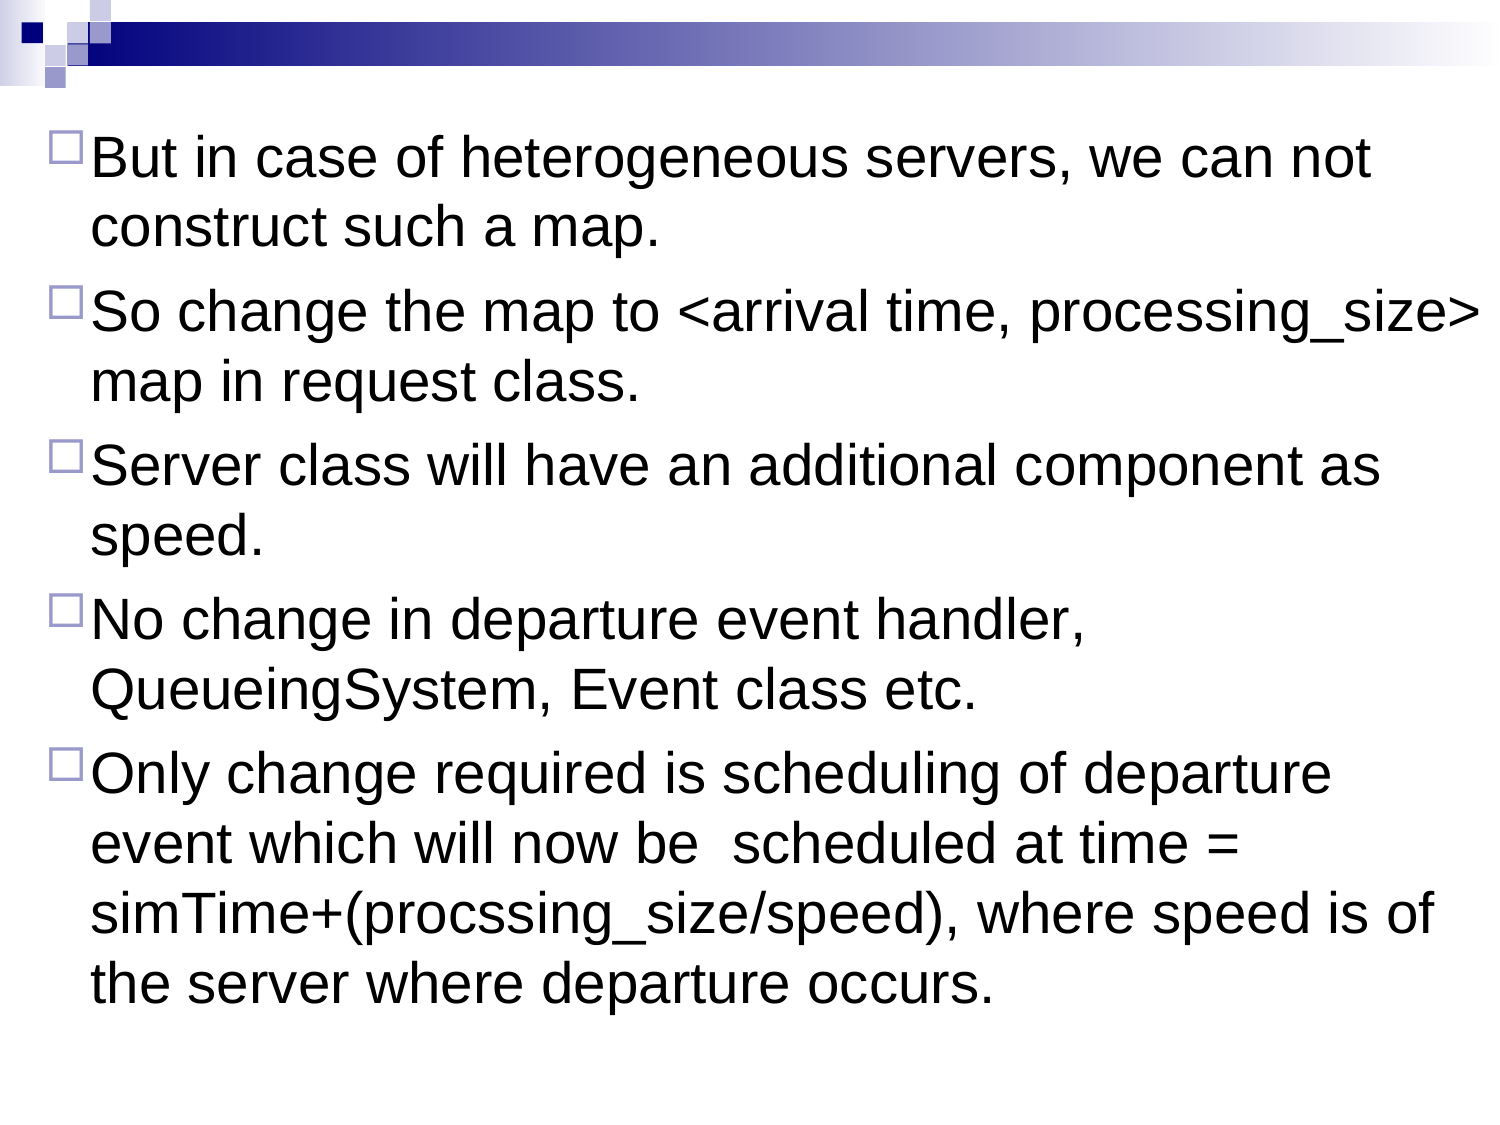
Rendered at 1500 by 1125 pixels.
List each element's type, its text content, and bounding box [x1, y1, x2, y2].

list But in case of heterogeneous servers, we can not construct such a map. So change the map to <arrival time, processing_size> map in request class. Server class will have an additional component as speed. No change in departure event handler, QueueingSystem, Event class etc. Only change required is scheduling of departure event which will now be scheduled at time = simTime+(procssing_size/speed), where speed is of the server where departure occurs. [0, 16, 1500, 1125]
